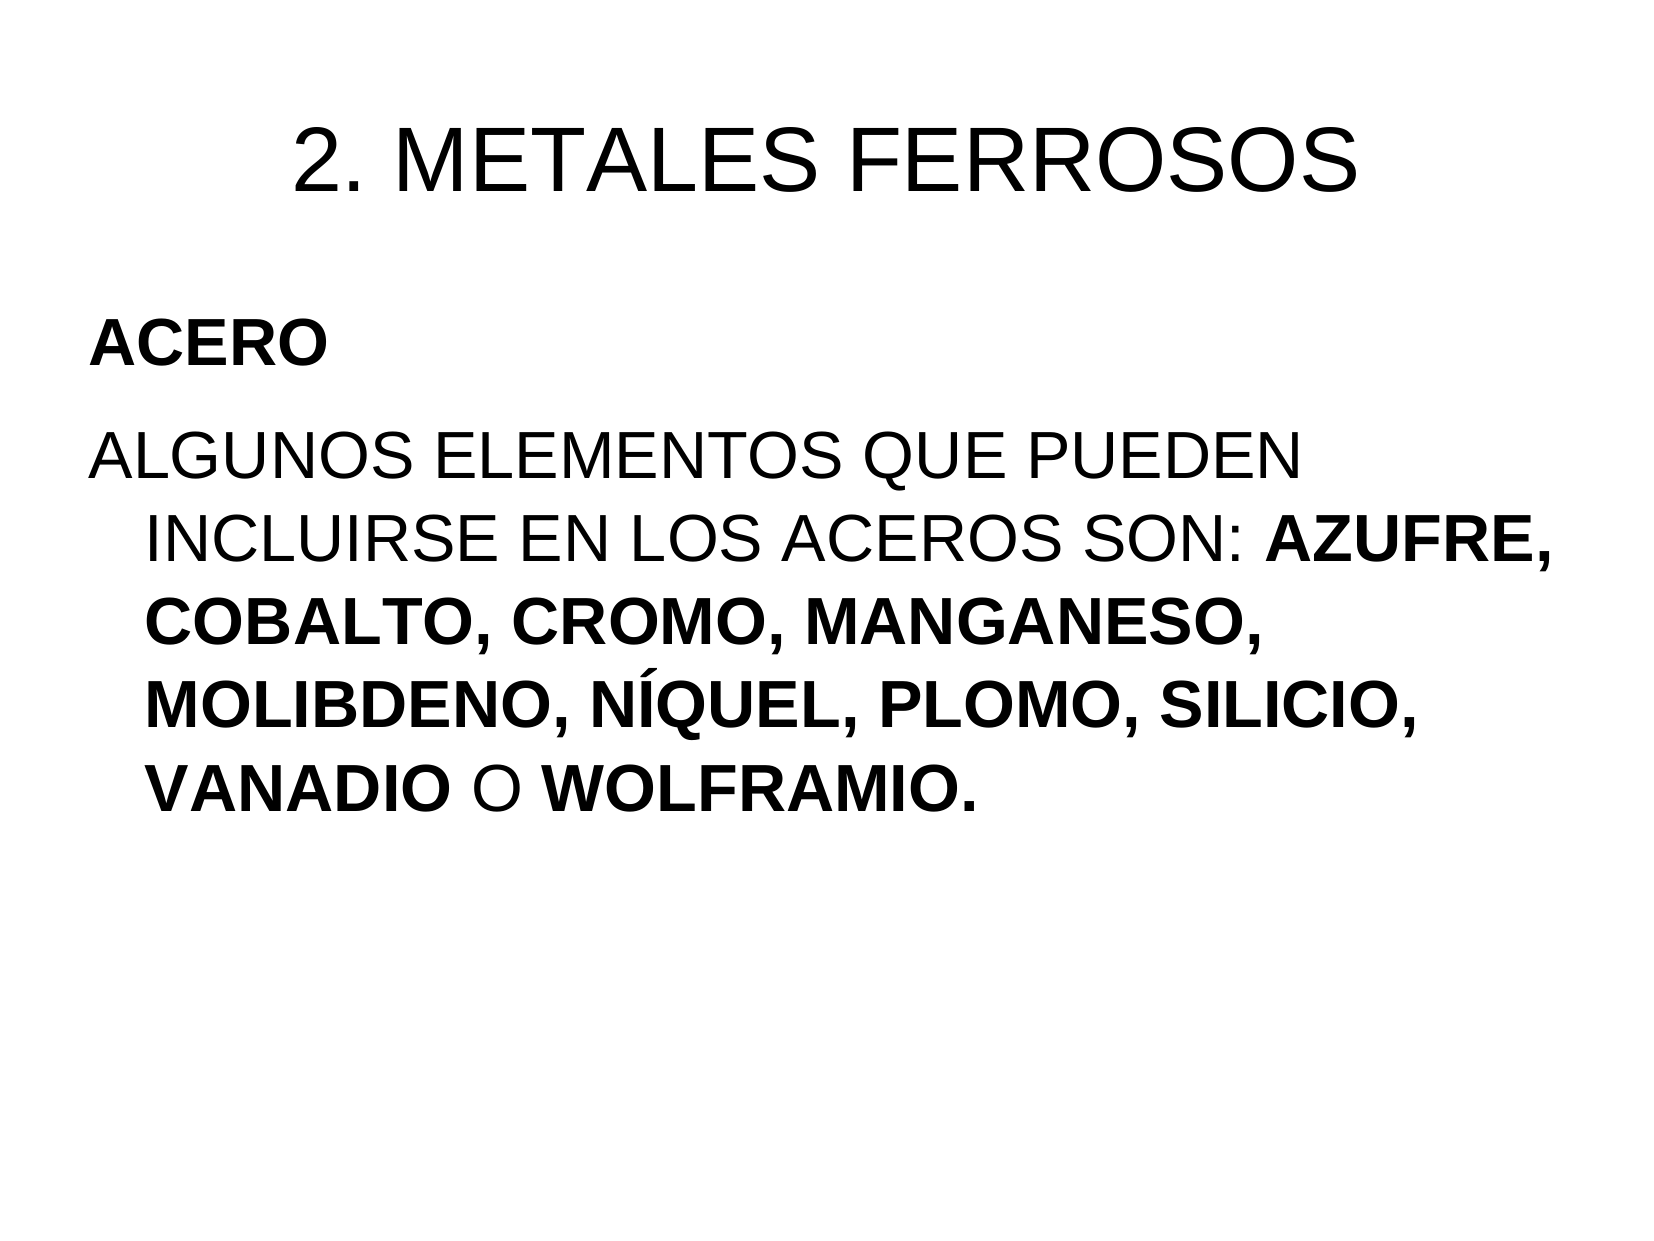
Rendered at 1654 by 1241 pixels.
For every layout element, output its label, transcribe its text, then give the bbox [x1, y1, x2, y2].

title 2. METALES FERROSOS [82, 56, 1571, 249]
list ACERO ALGUNOS ELEMENTOS QUE PUEDEN INCLUIRSE EN LOS ACEROS SON: AZUFRE, COBALTO, CROMO, MANGANESO, MOLIBDENO, NÍQUEL, PLOMO, SILICIO, VANADIO O WOLFRAMIO. [88, 295, 1577, 1114]
